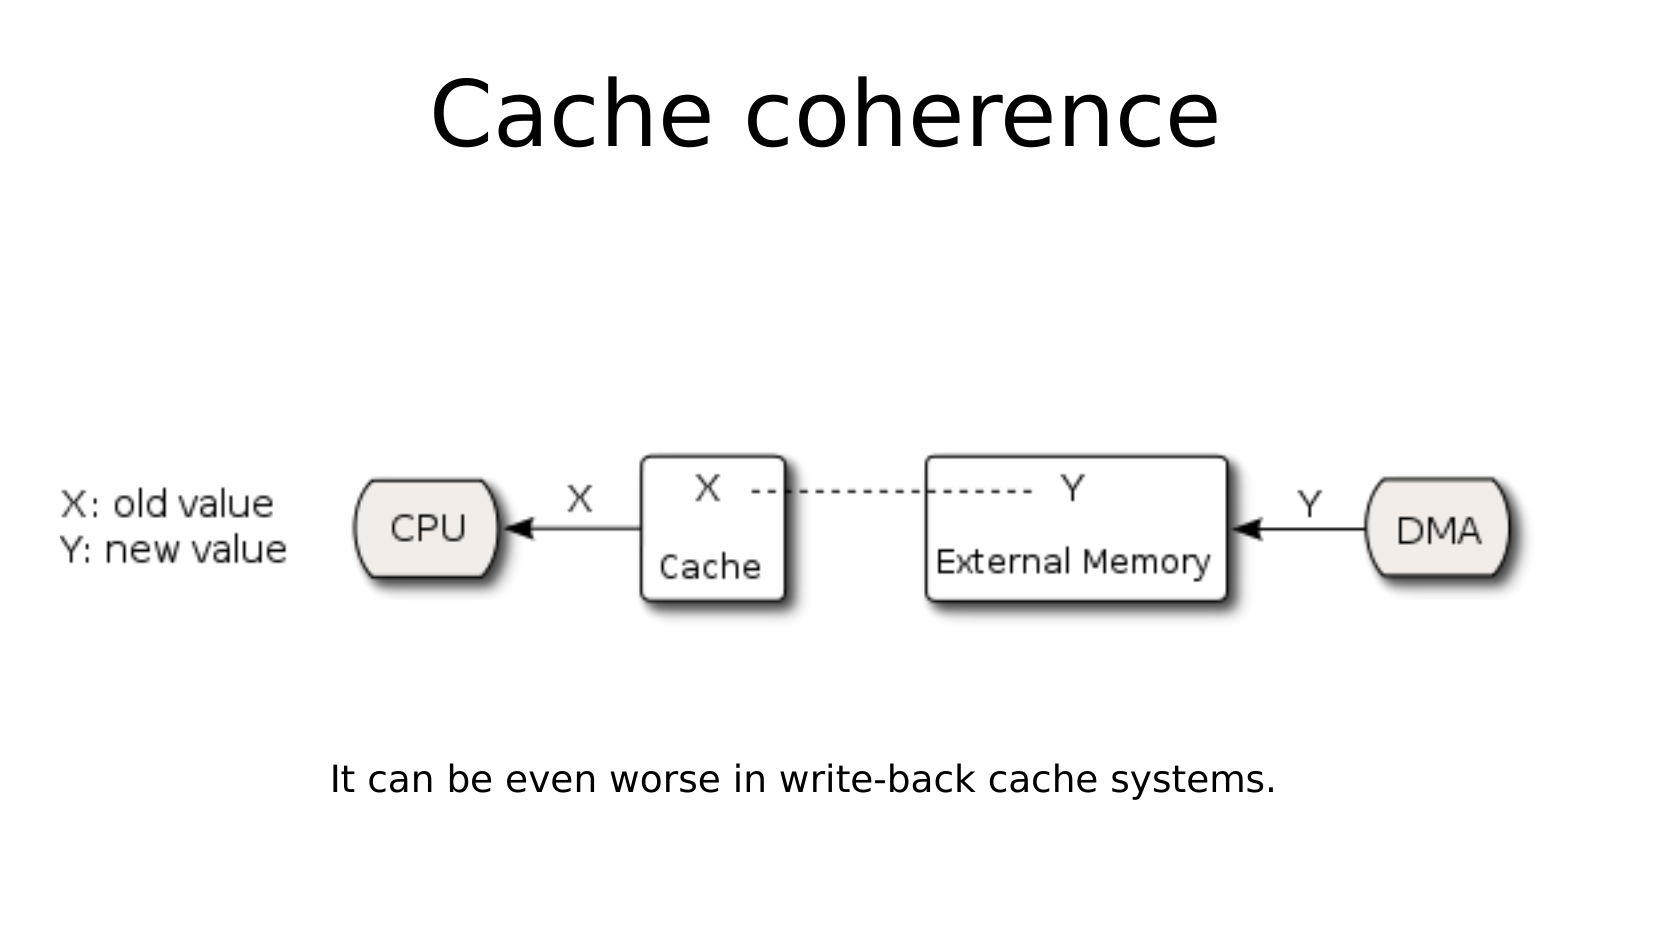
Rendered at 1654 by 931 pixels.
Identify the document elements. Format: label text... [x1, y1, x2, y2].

text_box It can be even worse in write-back cache systems. [315, 750, 1294, 809]
picture [60, 419, 1549, 641]
title Cache coherence [82, 37, 1571, 193]
